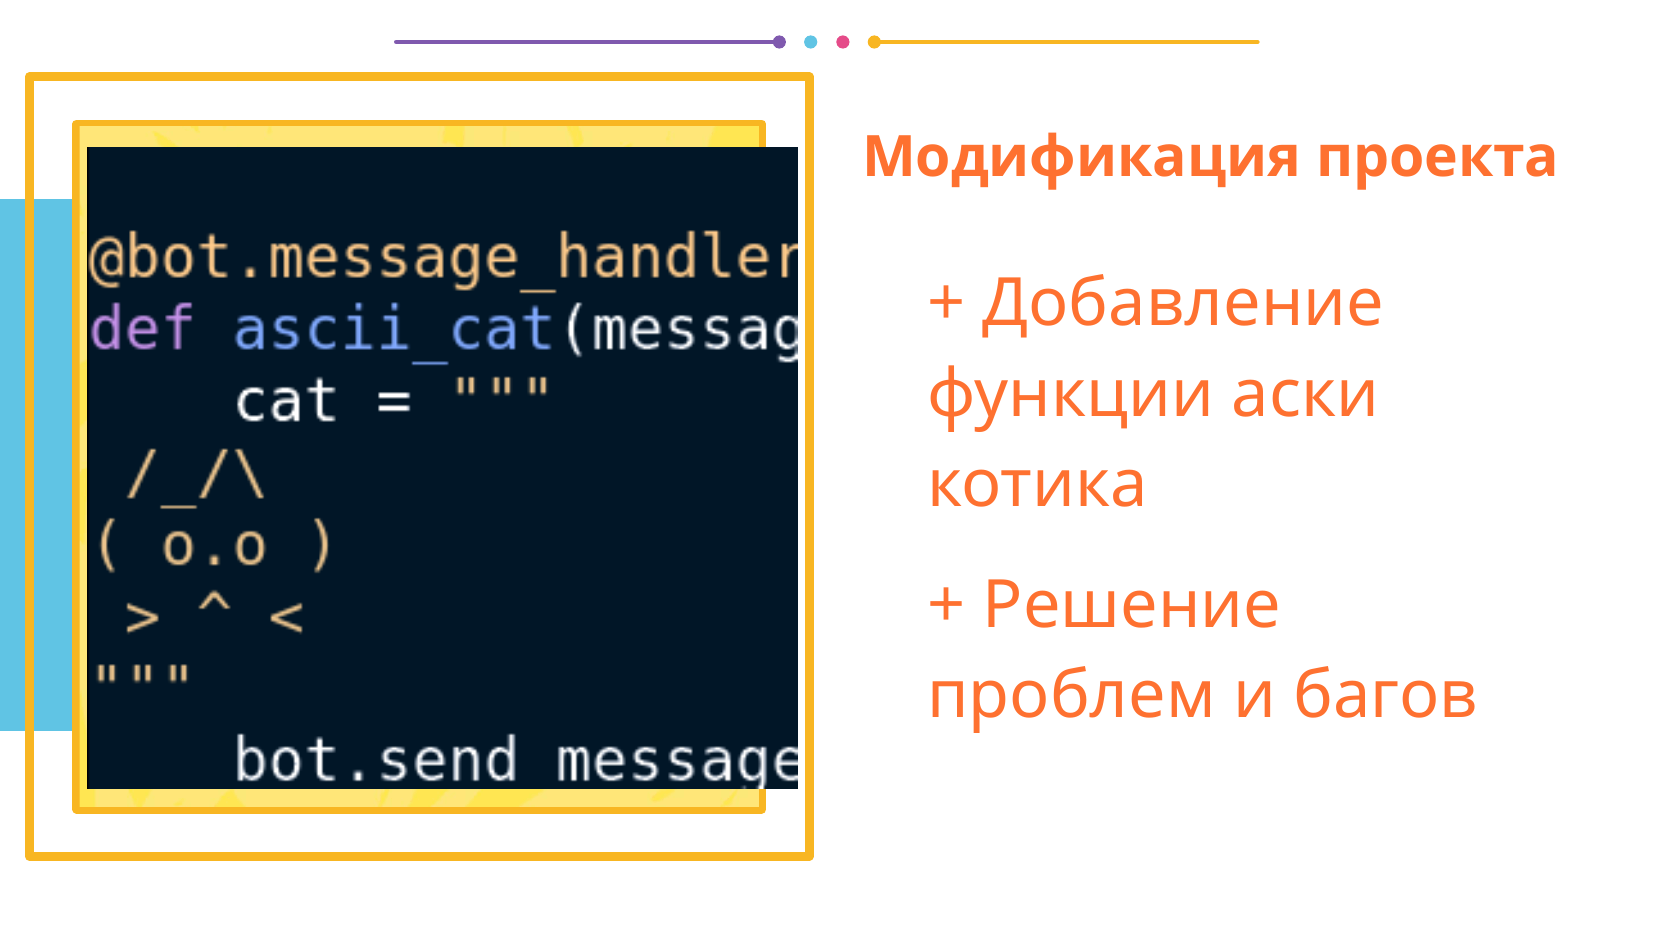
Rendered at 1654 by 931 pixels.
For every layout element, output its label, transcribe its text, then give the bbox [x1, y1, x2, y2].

list + Добавление функции аски котика + Решение проблем и багов [856, 253, 1565, 857]
text_box [80, 127, 759, 806]
title Модификация проекта [856, 76, 1565, 233]
picture [87, 147, 798, 789]
